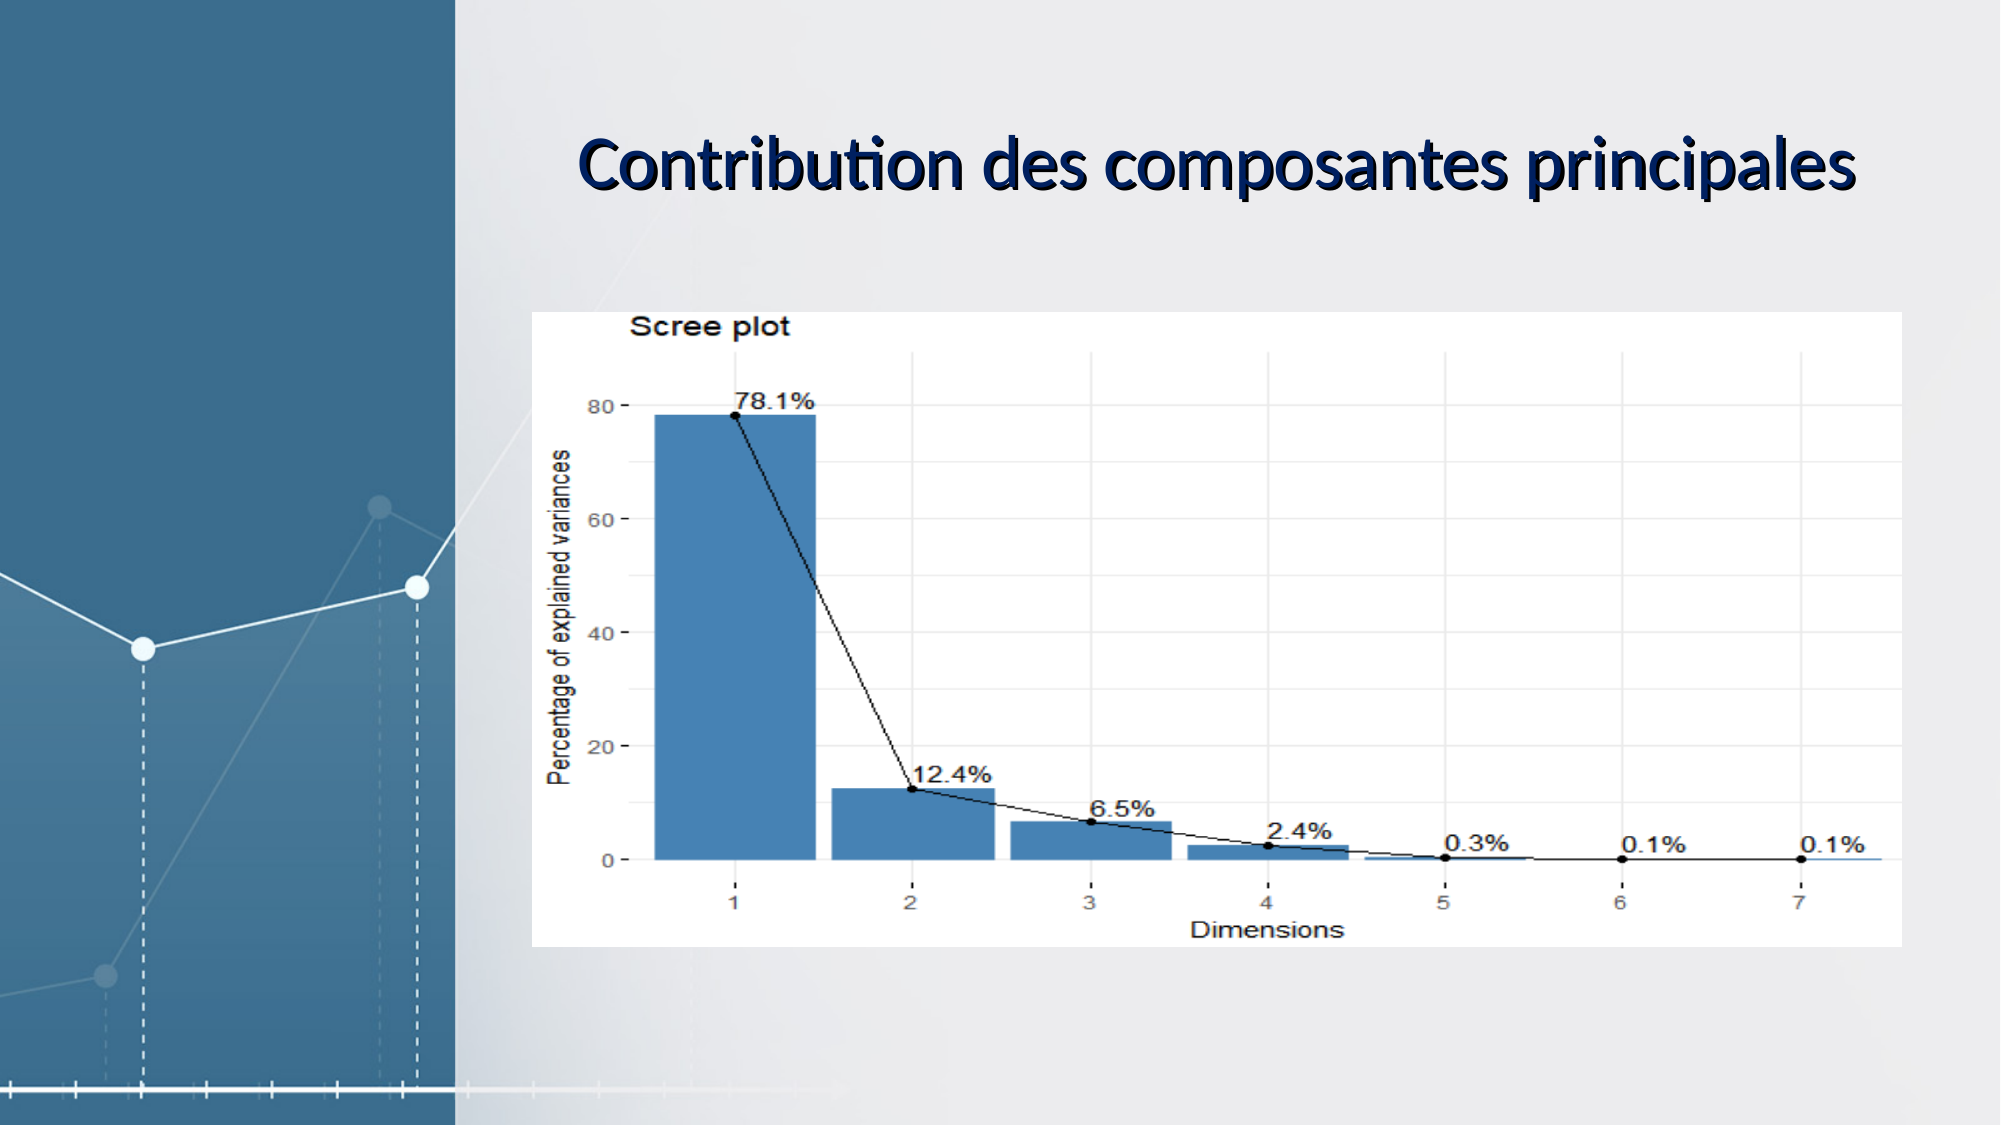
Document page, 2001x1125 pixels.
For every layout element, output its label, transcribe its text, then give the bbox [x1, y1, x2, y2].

title Contribution des composantes principales [532, 94, 1902, 221]
picture [532, 312, 1902, 947]
